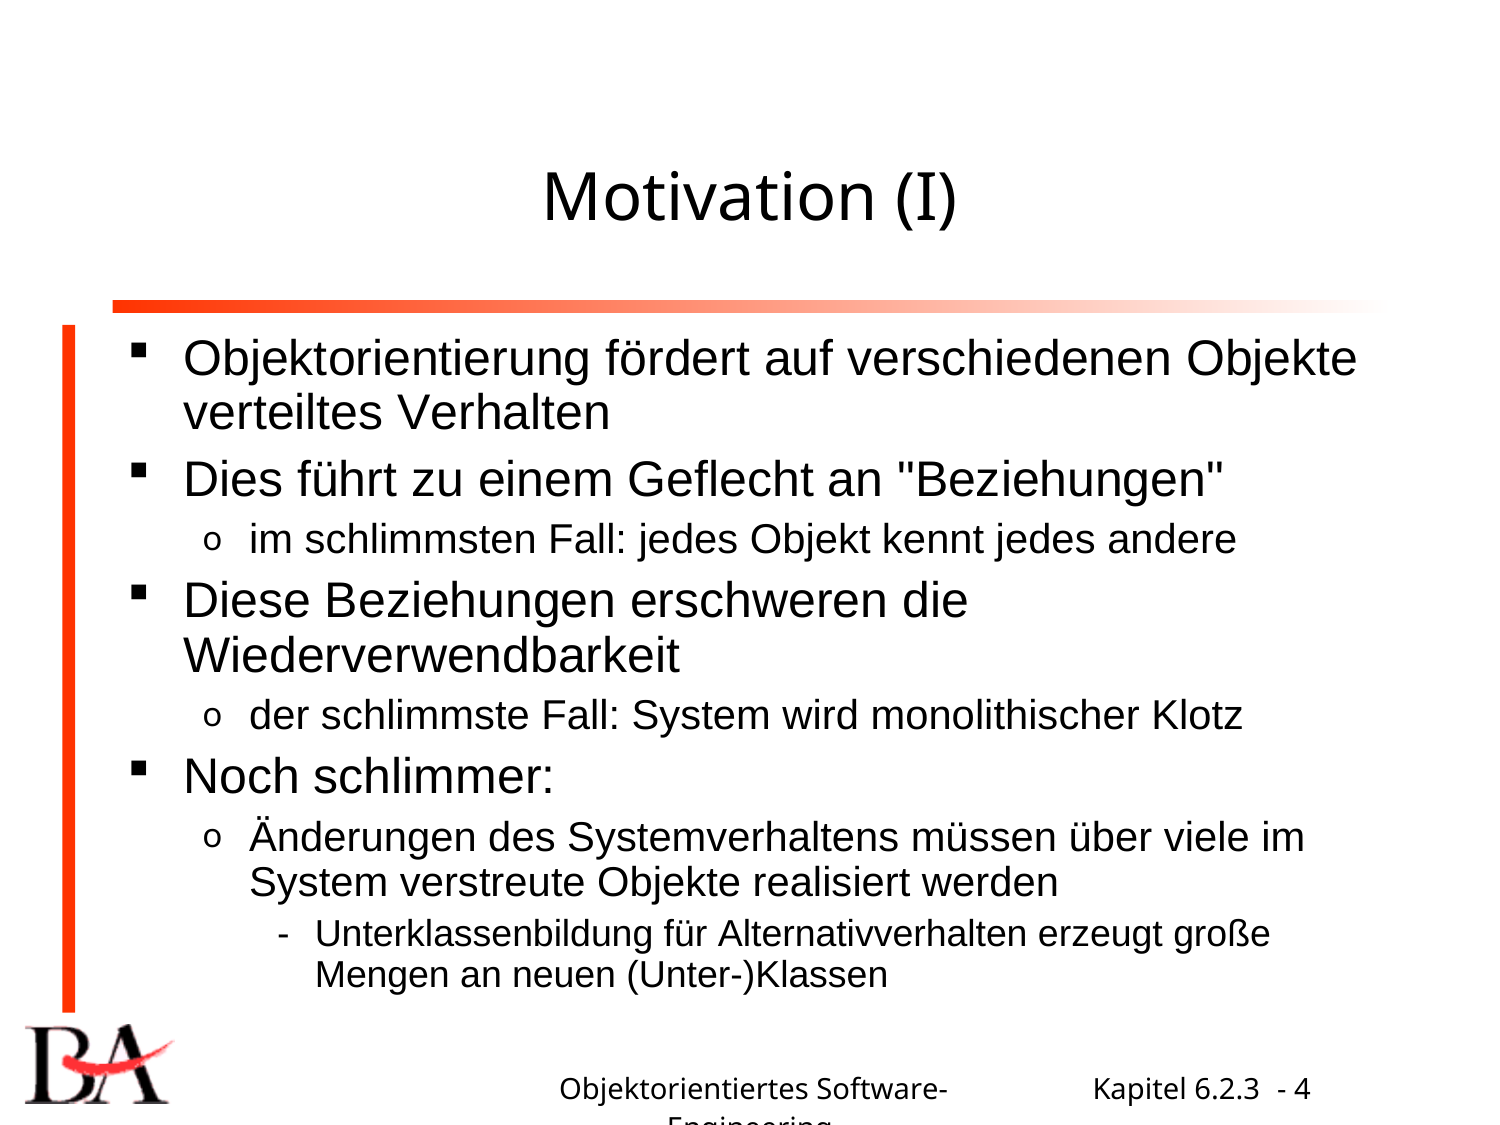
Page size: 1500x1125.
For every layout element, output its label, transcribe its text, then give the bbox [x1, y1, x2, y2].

picture [24, 1024, 175, 1104]
title Motivation (I) [112, 99, 1388, 288]
list Objektorientierung fördert auf verschiedenen Objekte verteiltes Verhalten Dies führt zu einem Geflecht an "Beziehungen" im schlimmsten Fall: jedes Objekt kennt jedes andere Diese Beziehungen erschweren die Wiederverwendbarkeit der schlimmste Fall: System wird monolithischer Klotz Noch schlimmer: Änderungen des Systemverhaltens müssen über viele im System verstreute Objekte realisiert werden Unterklassenbildung für Alternativverhalten erzeugt große Mengen an neuen (Unter-)Klassen [112, 324, 1388, 1051]
